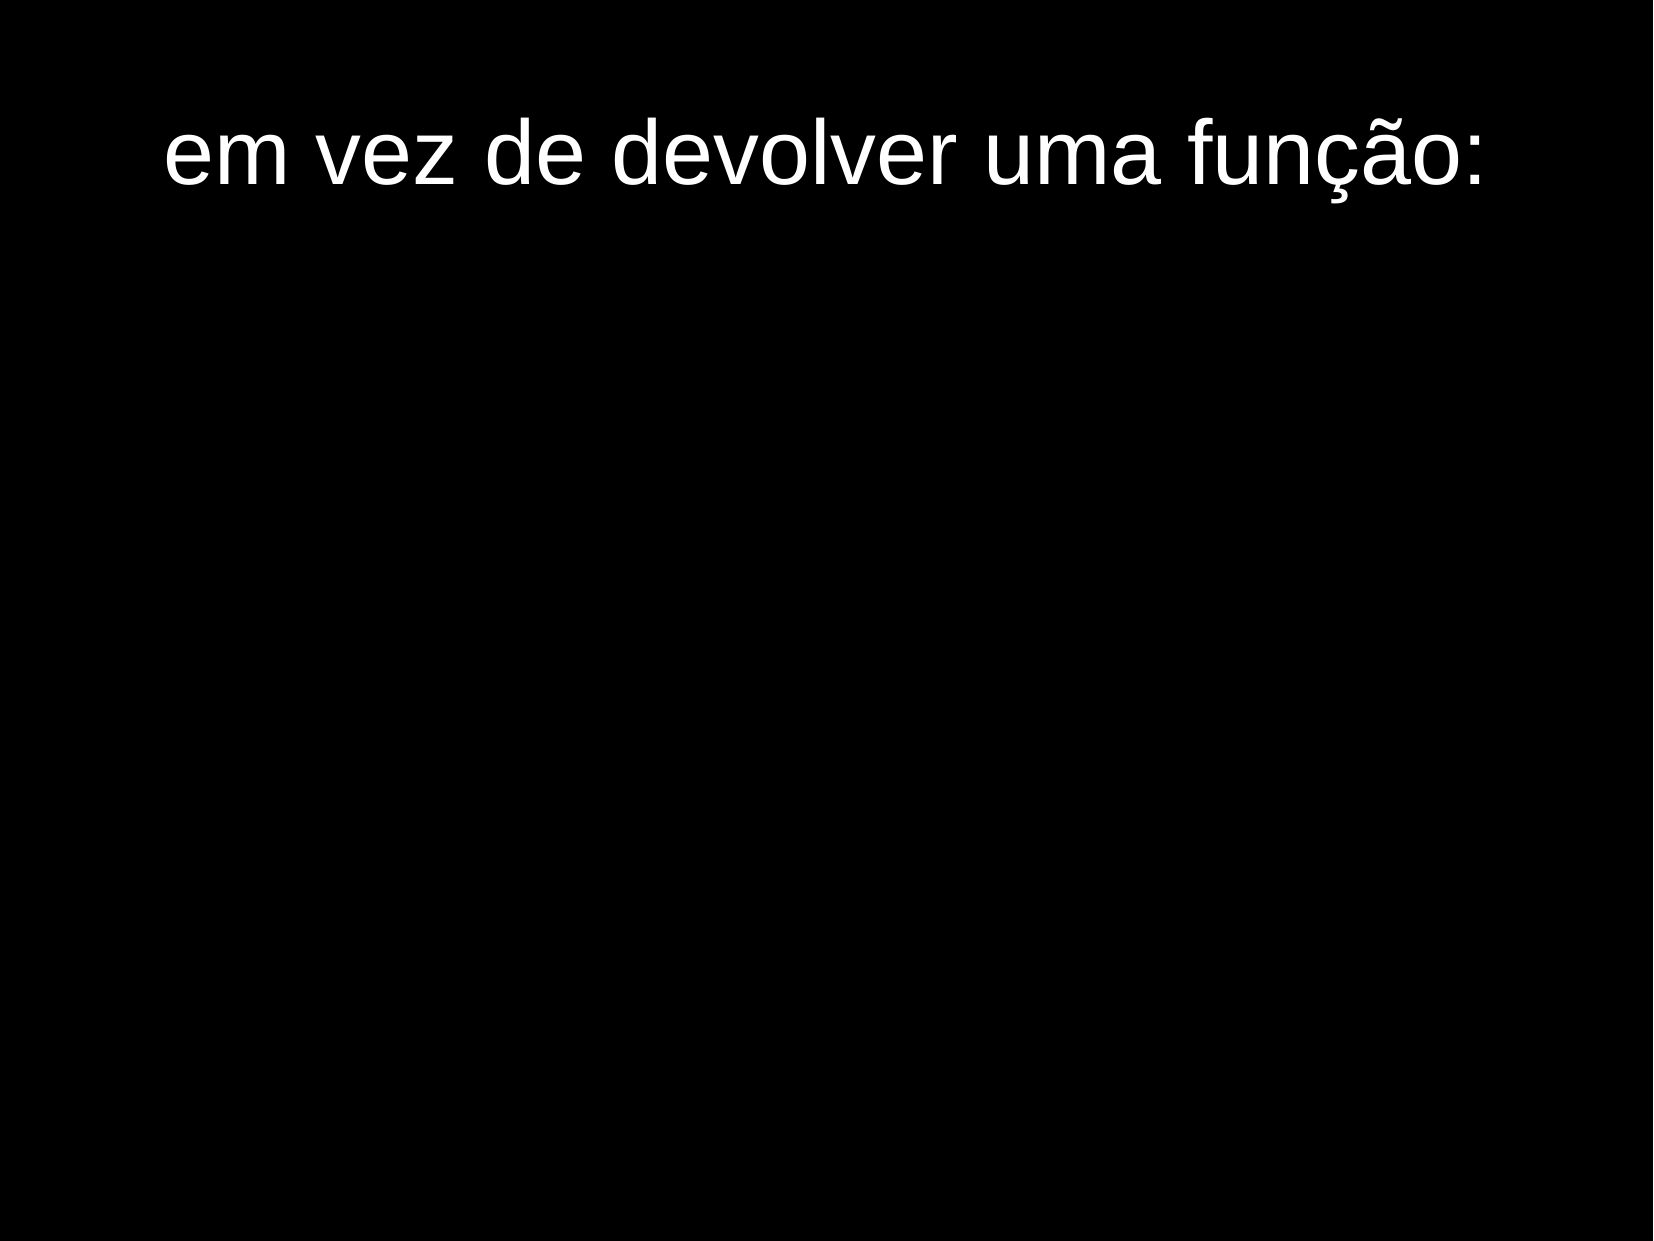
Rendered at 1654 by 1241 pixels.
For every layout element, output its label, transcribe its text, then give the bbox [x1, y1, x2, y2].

title em vez de devolver uma função: [82, 56, 1571, 250]
